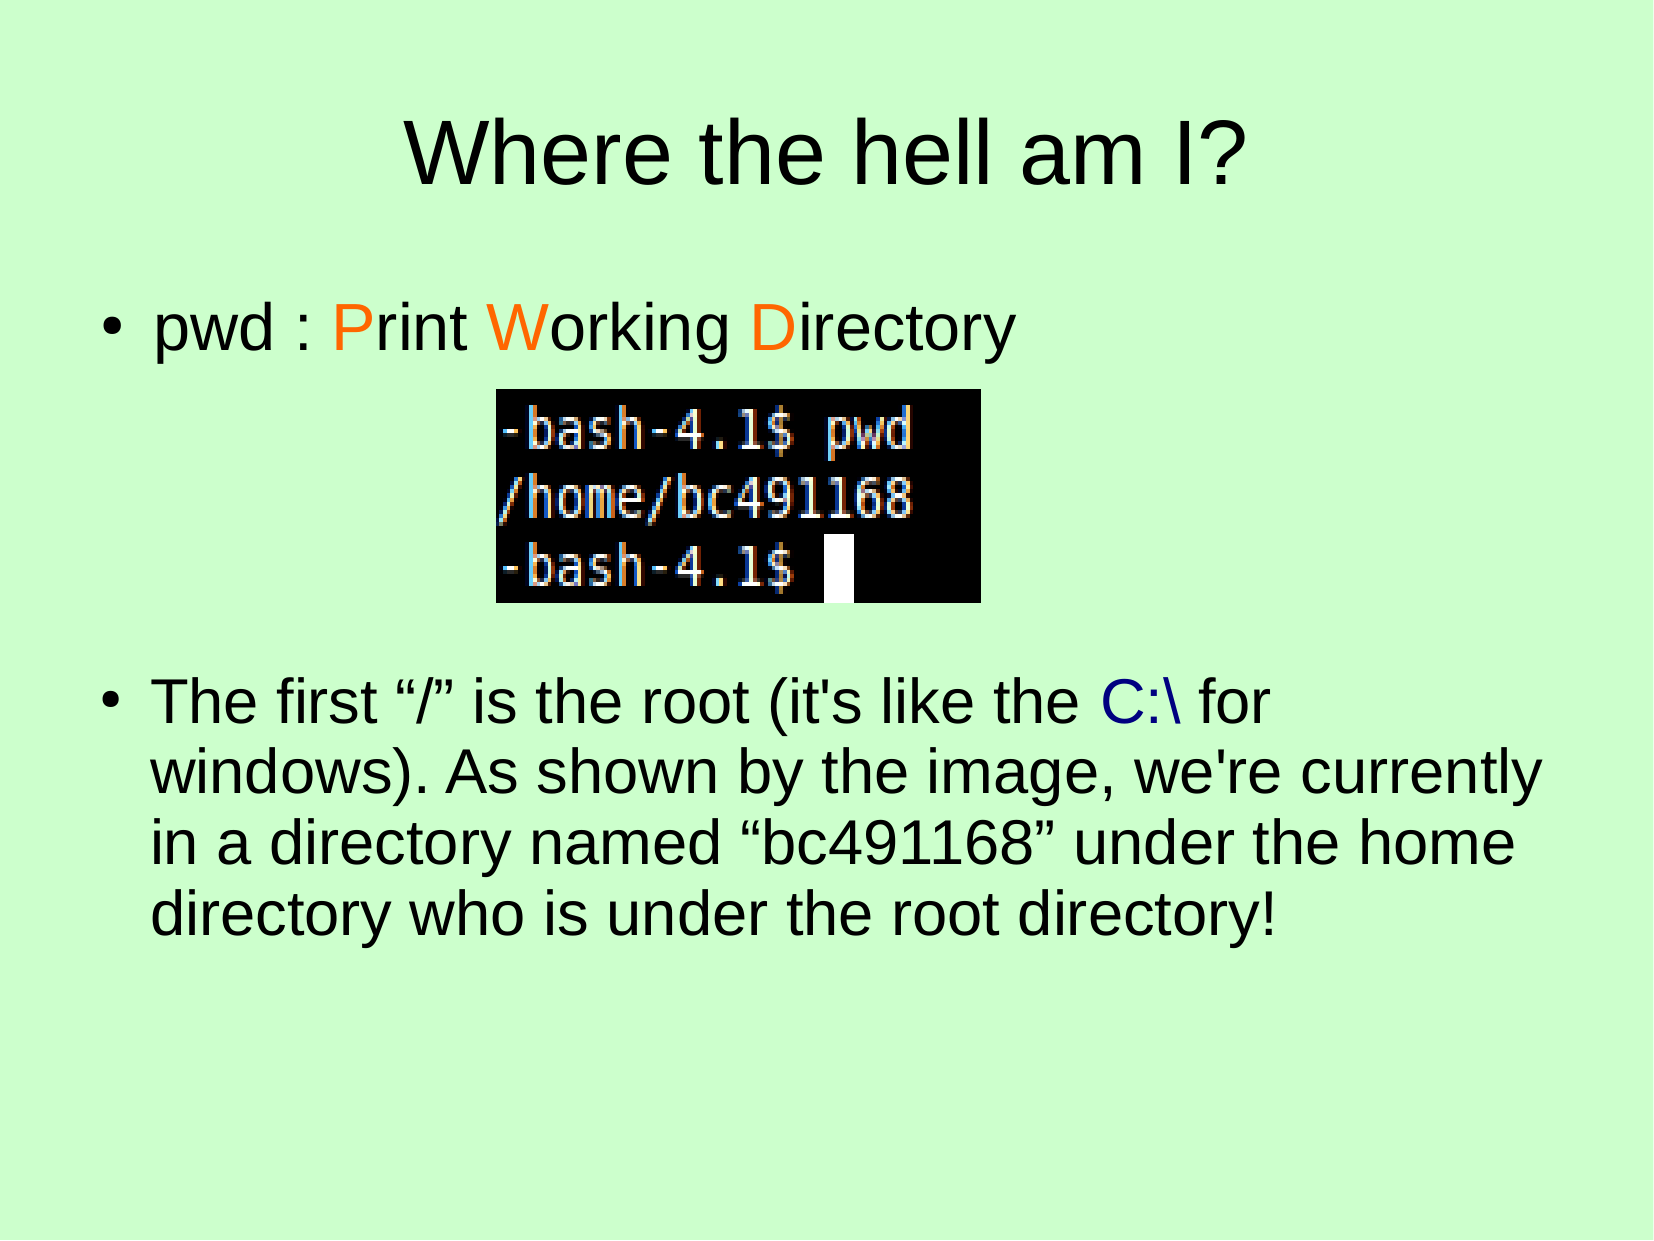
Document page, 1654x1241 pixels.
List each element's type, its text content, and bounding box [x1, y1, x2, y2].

list The first “/” is the root (it's like the C:\ for windows). As shown by the image, we're currently in a directory named “bc491168” under the home directory who is under the root directory! [82, 665, 1571, 1009]
title Where the hell am I? [82, 49, 1571, 257]
picture [496, 389, 981, 603]
list pwd : Print Working Directory [82, 290, 1571, 634]
